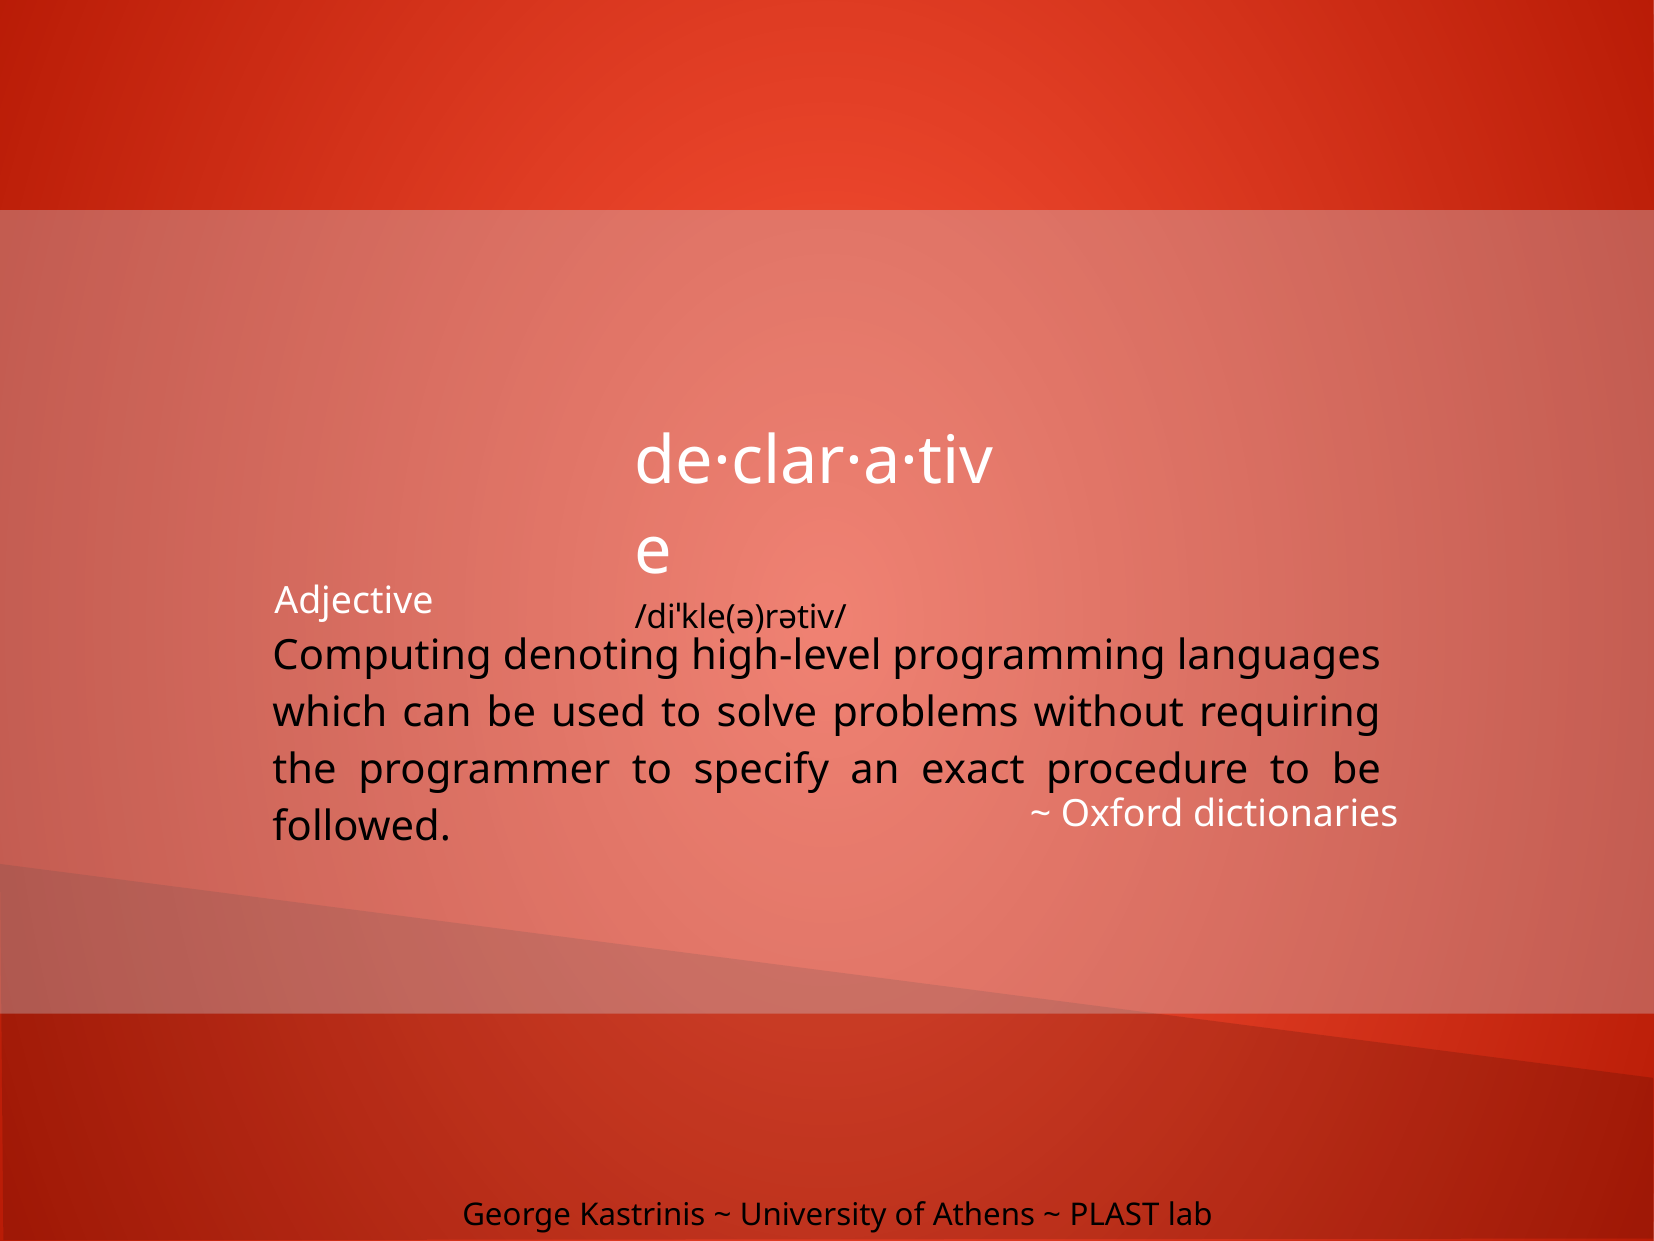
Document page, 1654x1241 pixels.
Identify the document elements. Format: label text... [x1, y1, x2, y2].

text_box Adjective [259, 566, 448, 624]
text_box [0, 210, 1654, 1014]
text_box ~ Oxford dictionaries [1014, 778, 1404, 836]
text_box Computing denoting high-level programming languages which can be used to solve problems without requiring the programmer to specify an exact procedure to be followed. [257, 617, 1396, 774]
text_box George Kastrinis ~ University of Athens ~ PLAST lab [447, 1185, 1207, 1236]
text_box de·clar·a·tive /diˈkle(ə)rətiv/ [619, 404, 1034, 532]
